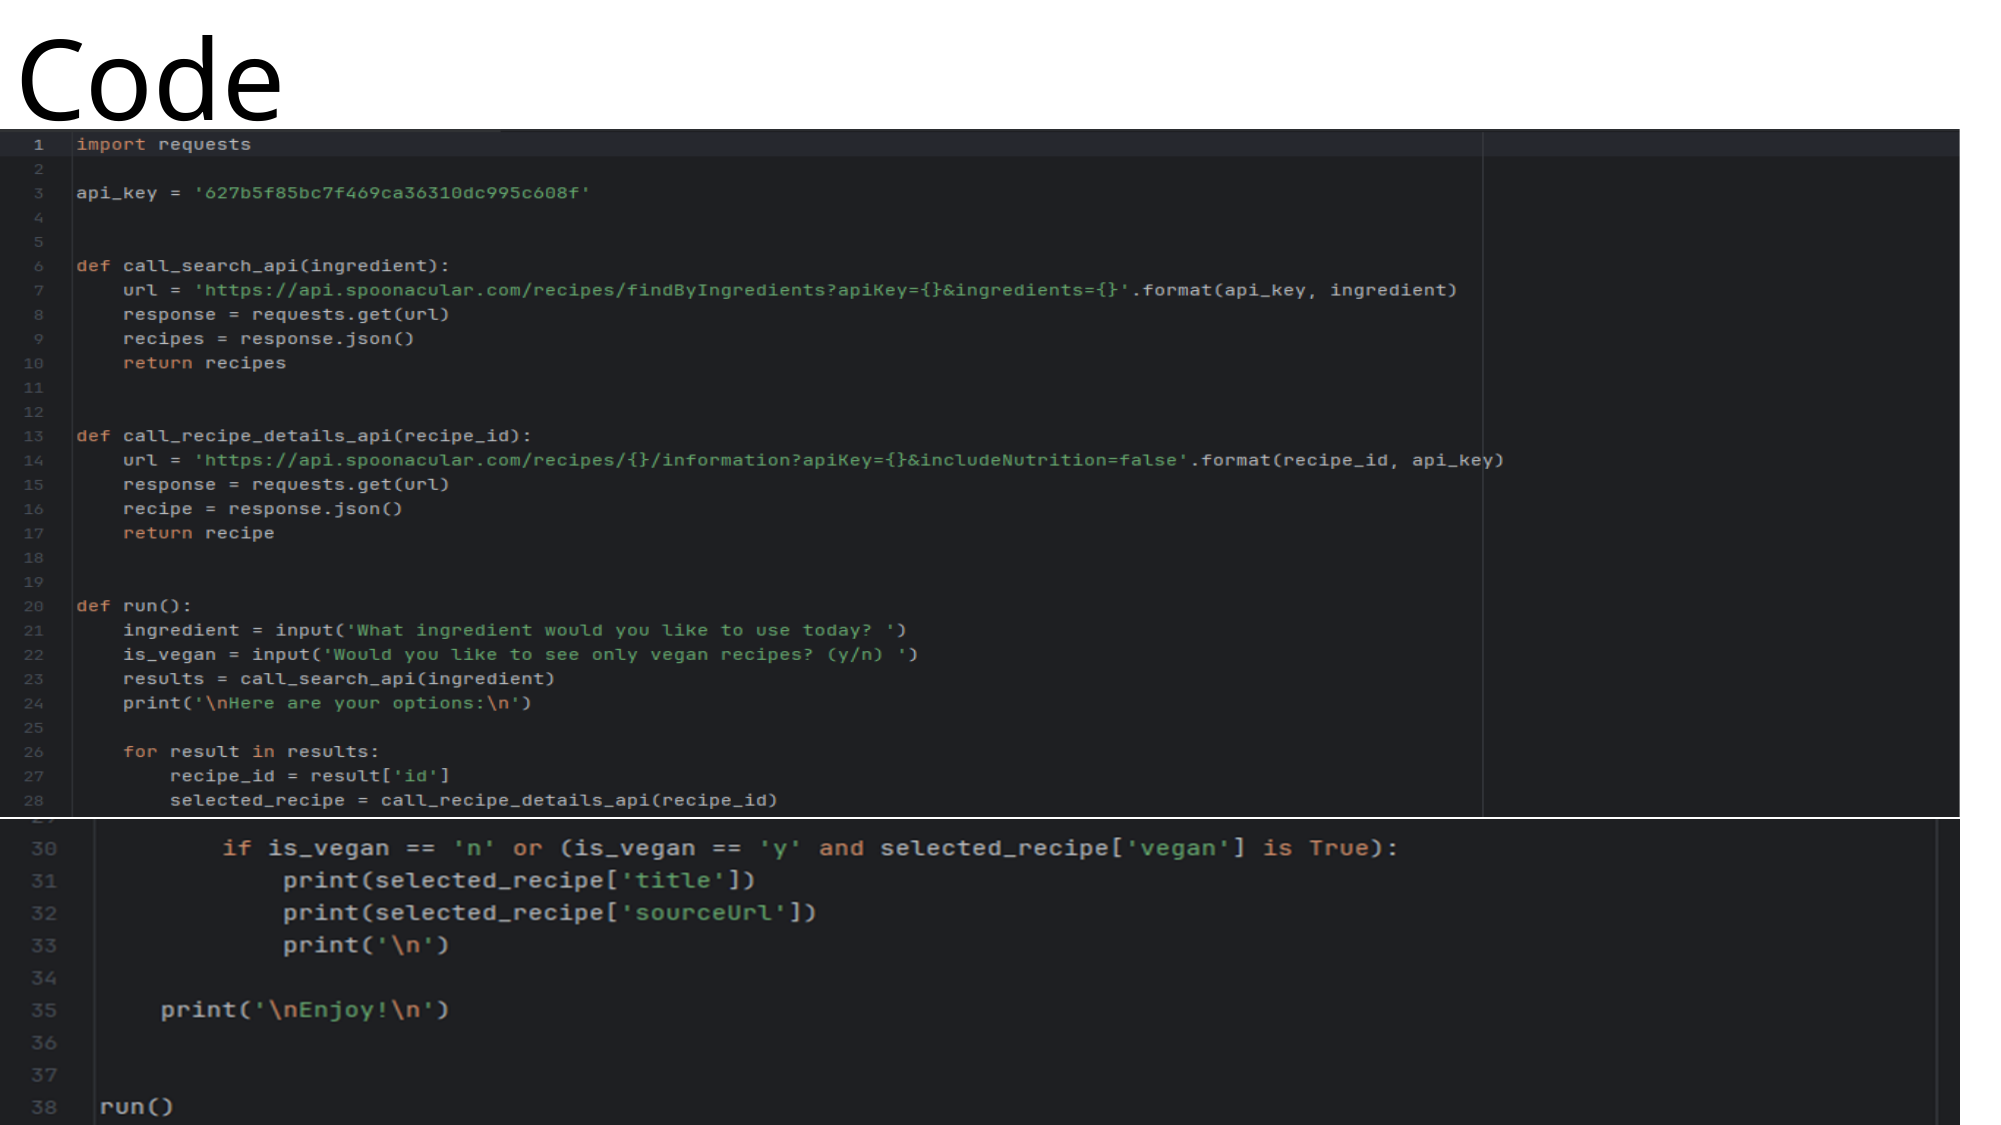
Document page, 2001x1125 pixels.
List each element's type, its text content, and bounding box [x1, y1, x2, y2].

picture [0, 129, 1960, 1125]
title Code [0, 0, 1726, 129]
